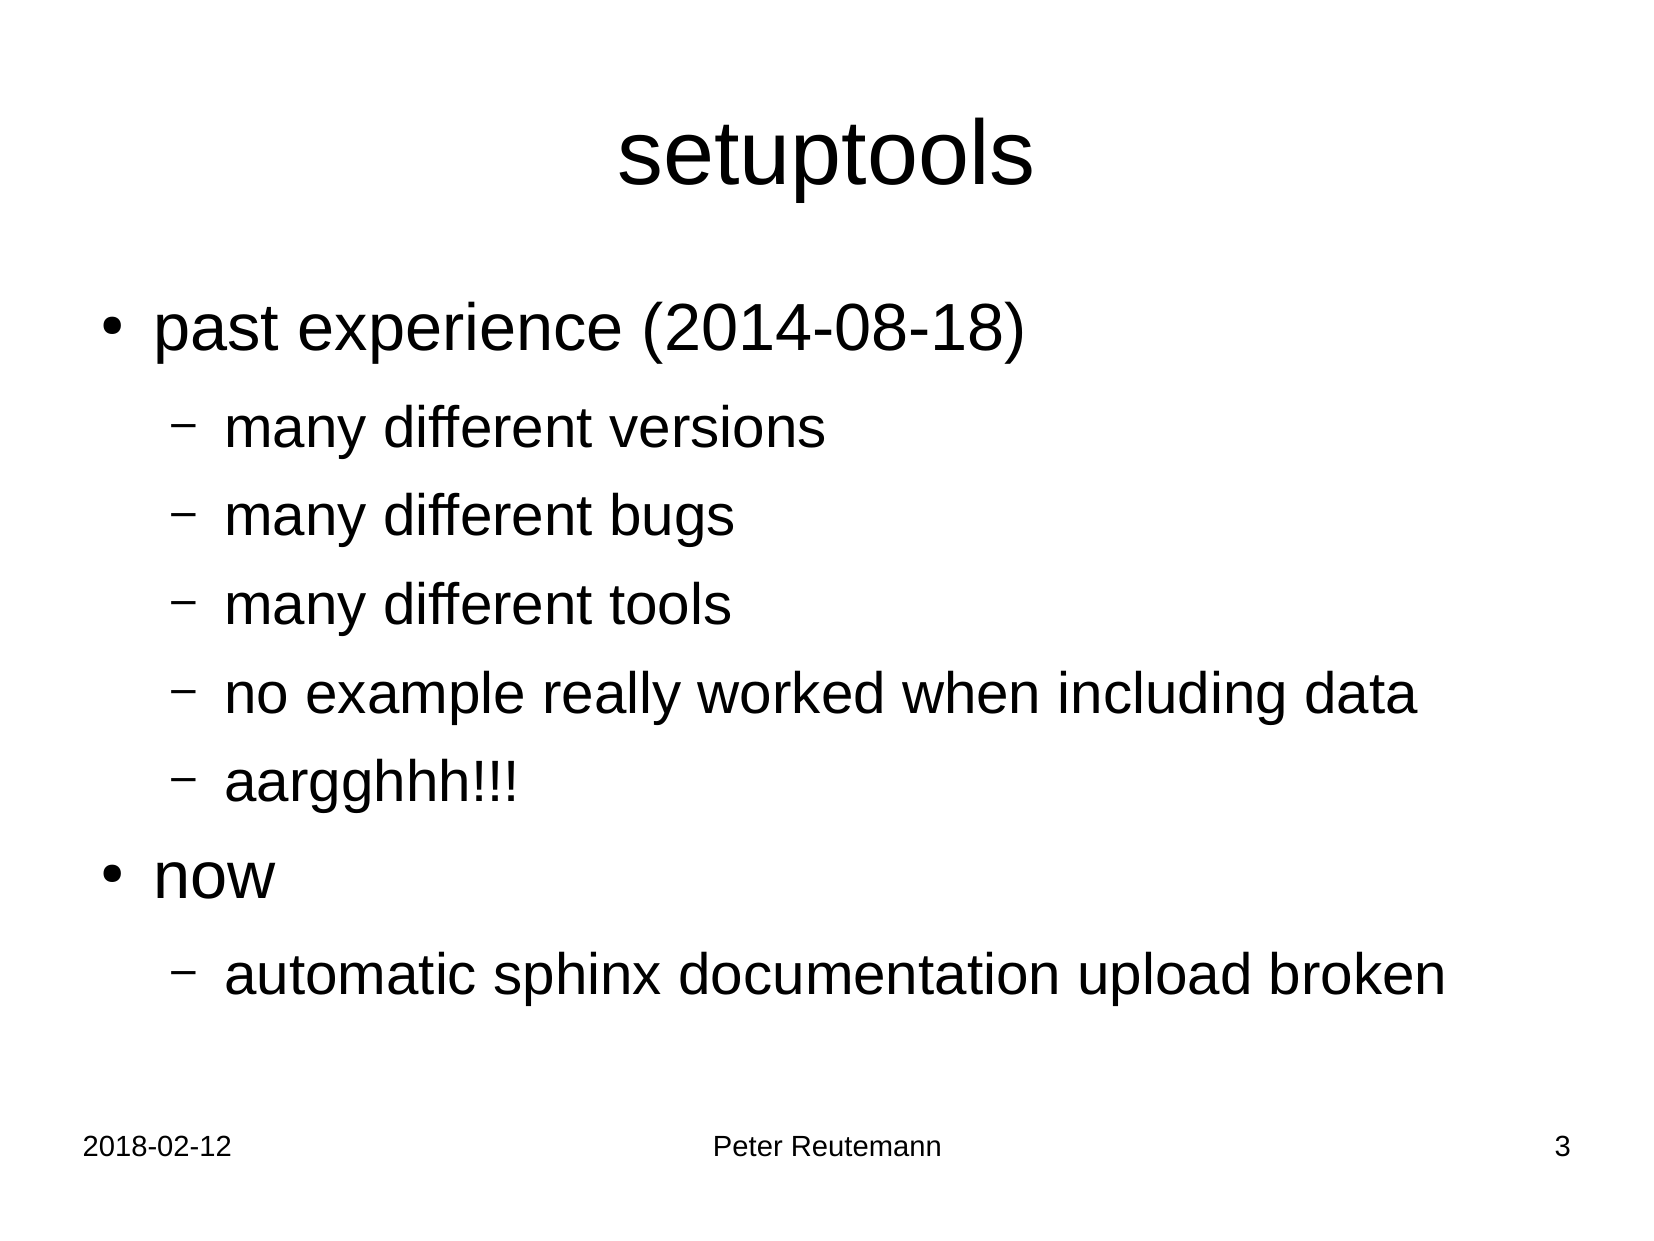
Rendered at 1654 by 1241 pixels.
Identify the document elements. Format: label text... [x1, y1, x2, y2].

title setuptools [82, 49, 1571, 257]
list past experience (2014-08-18) many different versions many different bugs many different tools no example really worked when including data aargghhh!!! now automatic sphinx documentation upload broken [82, 290, 1538, 1010]
